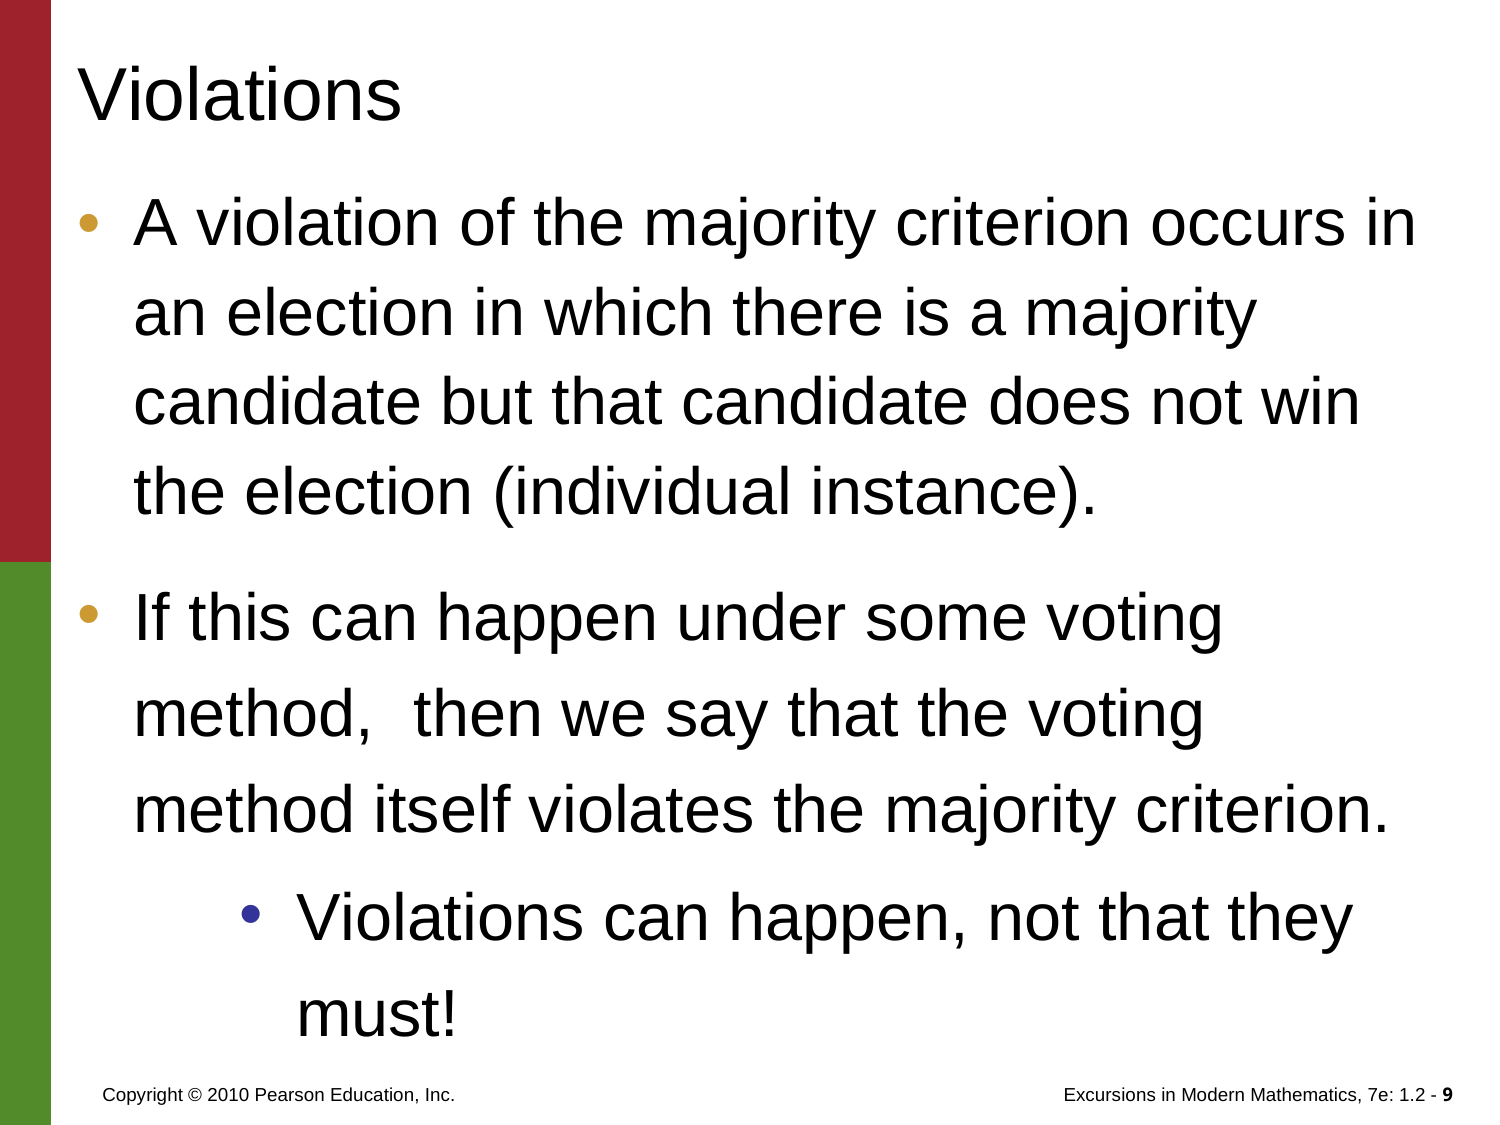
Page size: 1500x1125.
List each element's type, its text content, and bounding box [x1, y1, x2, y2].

list A violation of the majority criterion occurs in an election in which there is a majority candidate but that candidate does not win the election (individual instance). [62, 162, 1438, 549]
text_box Violations [62, 37, 1413, 143]
text_box If this can happen under some voting method, then we say that the voting method itself violates the majority criterion. [62, 549, 1450, 863]
text_box Violations can happen, not that they must! [225, 849, 1438, 1050]
